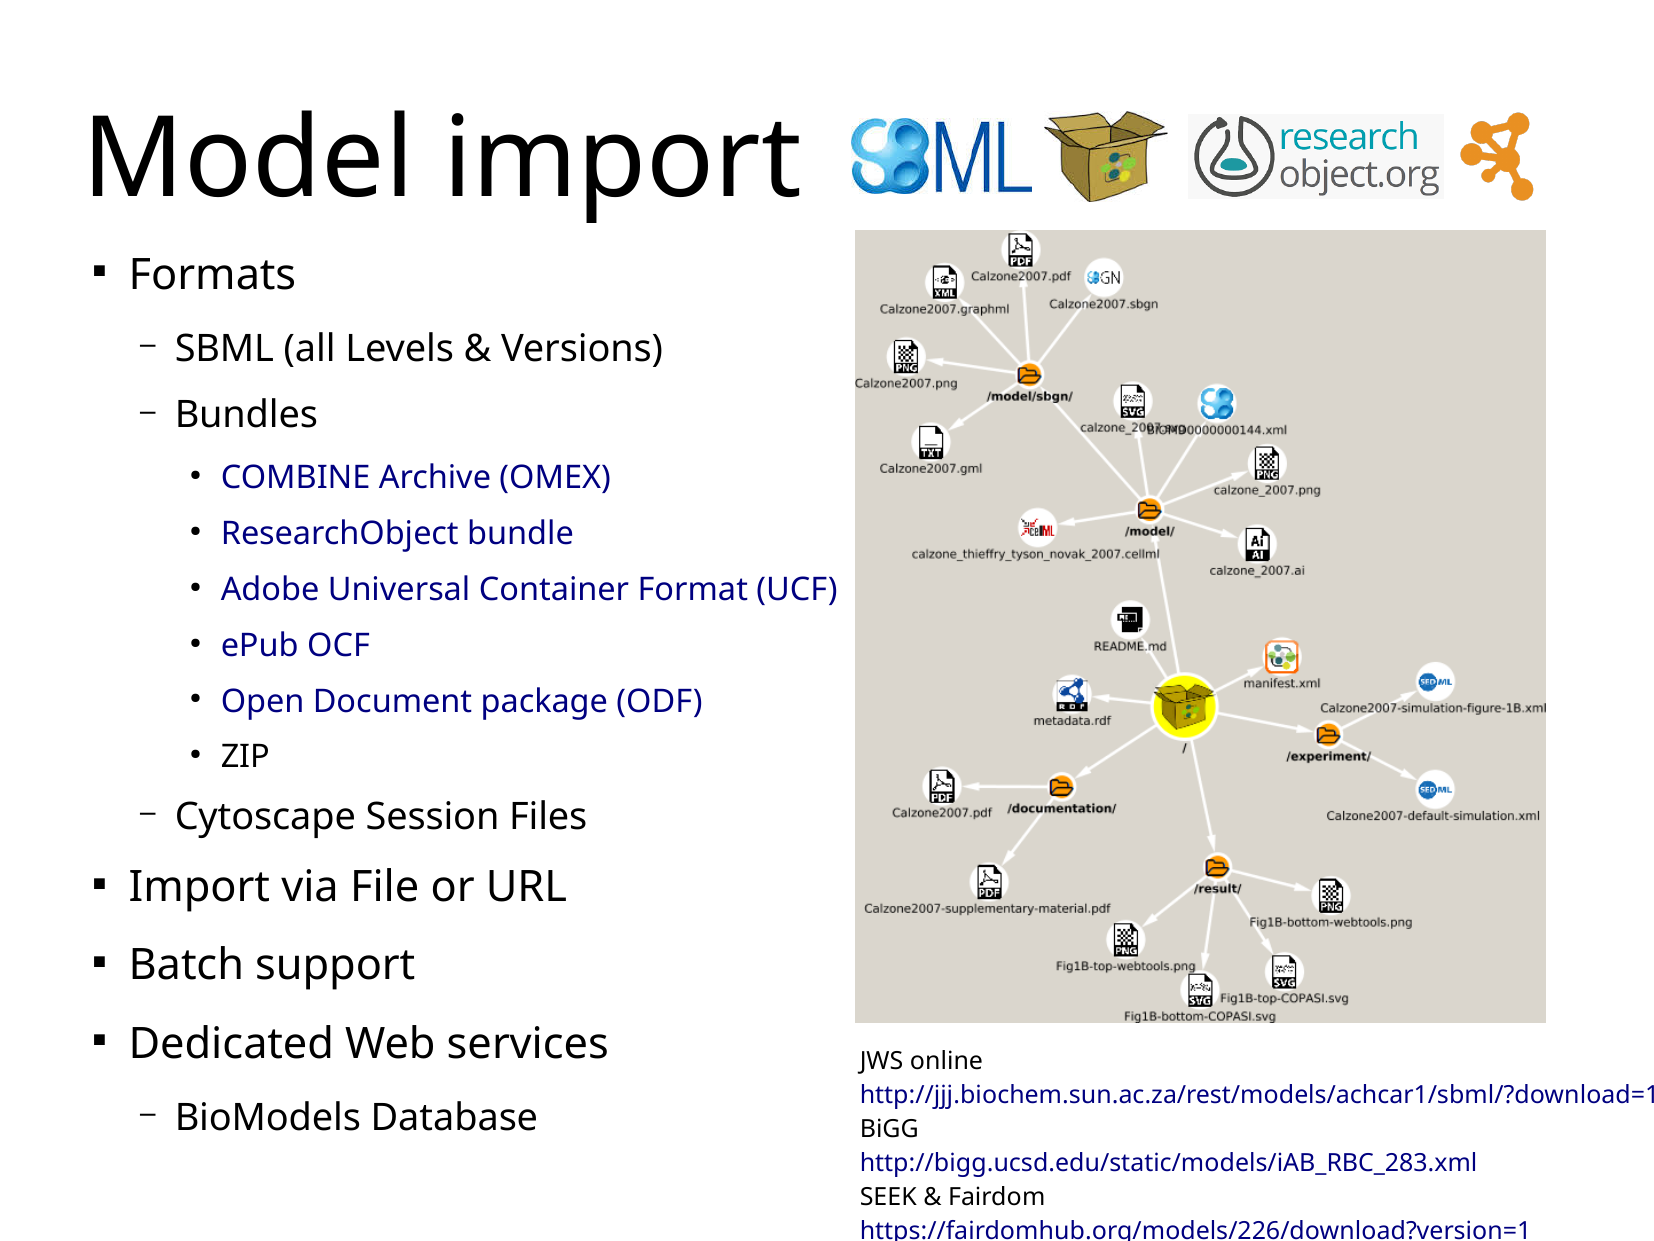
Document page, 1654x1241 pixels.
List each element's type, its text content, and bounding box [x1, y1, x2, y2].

picture [851, 118, 1032, 194]
picture [1044, 111, 1168, 202]
list Formats SBML (all Levels & Versions) Bundles COMBINE Archive (OMEX) ResearchObject bundle Adobe Universal Container Format (UCF) ePub OCF Open Document package (ODF) ZIP Cytoscape Session Files Import via File or URL Batch support Dedicated Web services BioModels Database [82, 242, 841, 1156]
title Model import [82, 49, 1571, 257]
picture [855, 230, 1546, 1023]
picture [1451, 111, 1542, 202]
picture [1188, 114, 1444, 199]
text_box JWS online http://jjj.biochem.sun.ac.za/rest/models/achcar1/sbml/?download=1 BiGG http://bigg.ucsd.edu/static/models/iAB_RBC_283.xml SEEK & Fairdom https://fairdomhub.org/models/226/download?version=1 [845, 1035, 1654, 1241]
